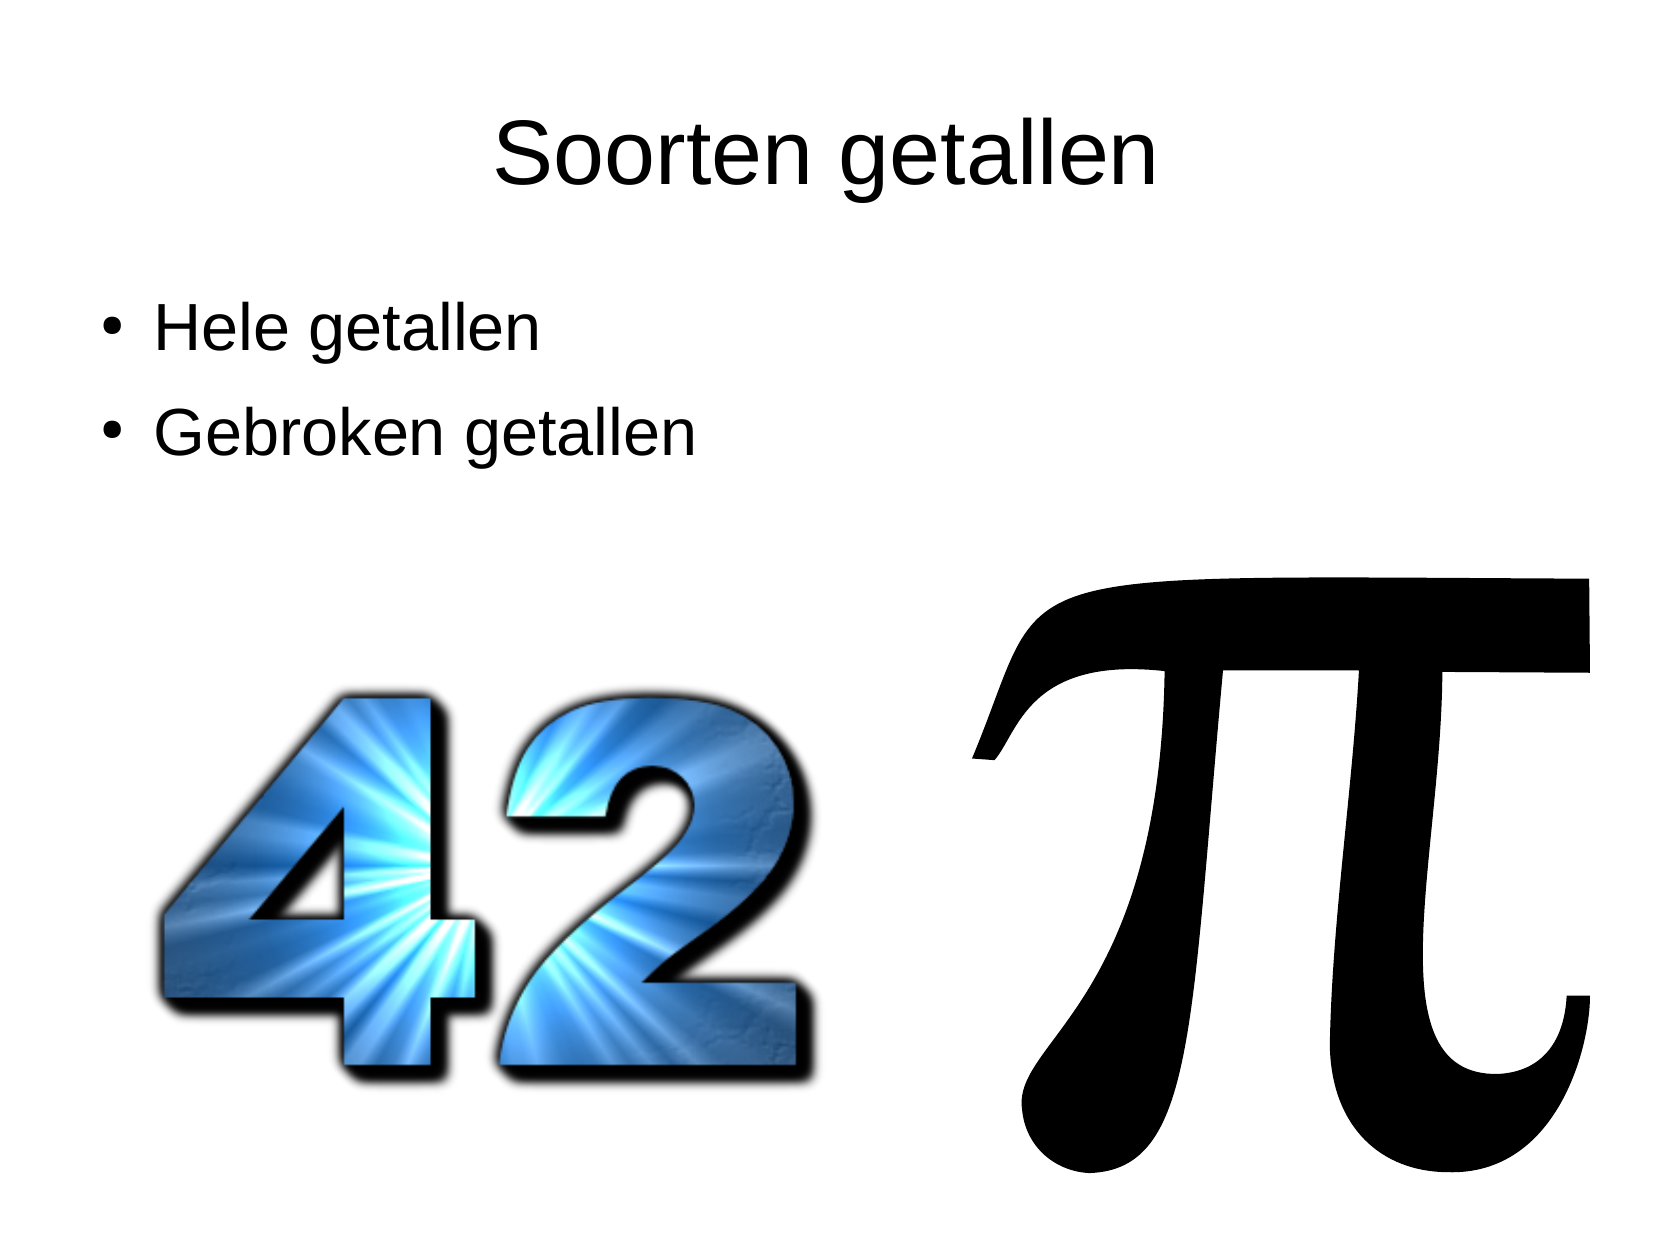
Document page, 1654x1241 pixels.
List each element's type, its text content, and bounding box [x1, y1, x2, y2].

picture [960, 565, 1602, 1186]
picture [146, 682, 826, 1096]
list Hele getallen Gebroken getallen [82, 290, 1571, 1010]
title Soorten getallen [82, 49, 1571, 257]
